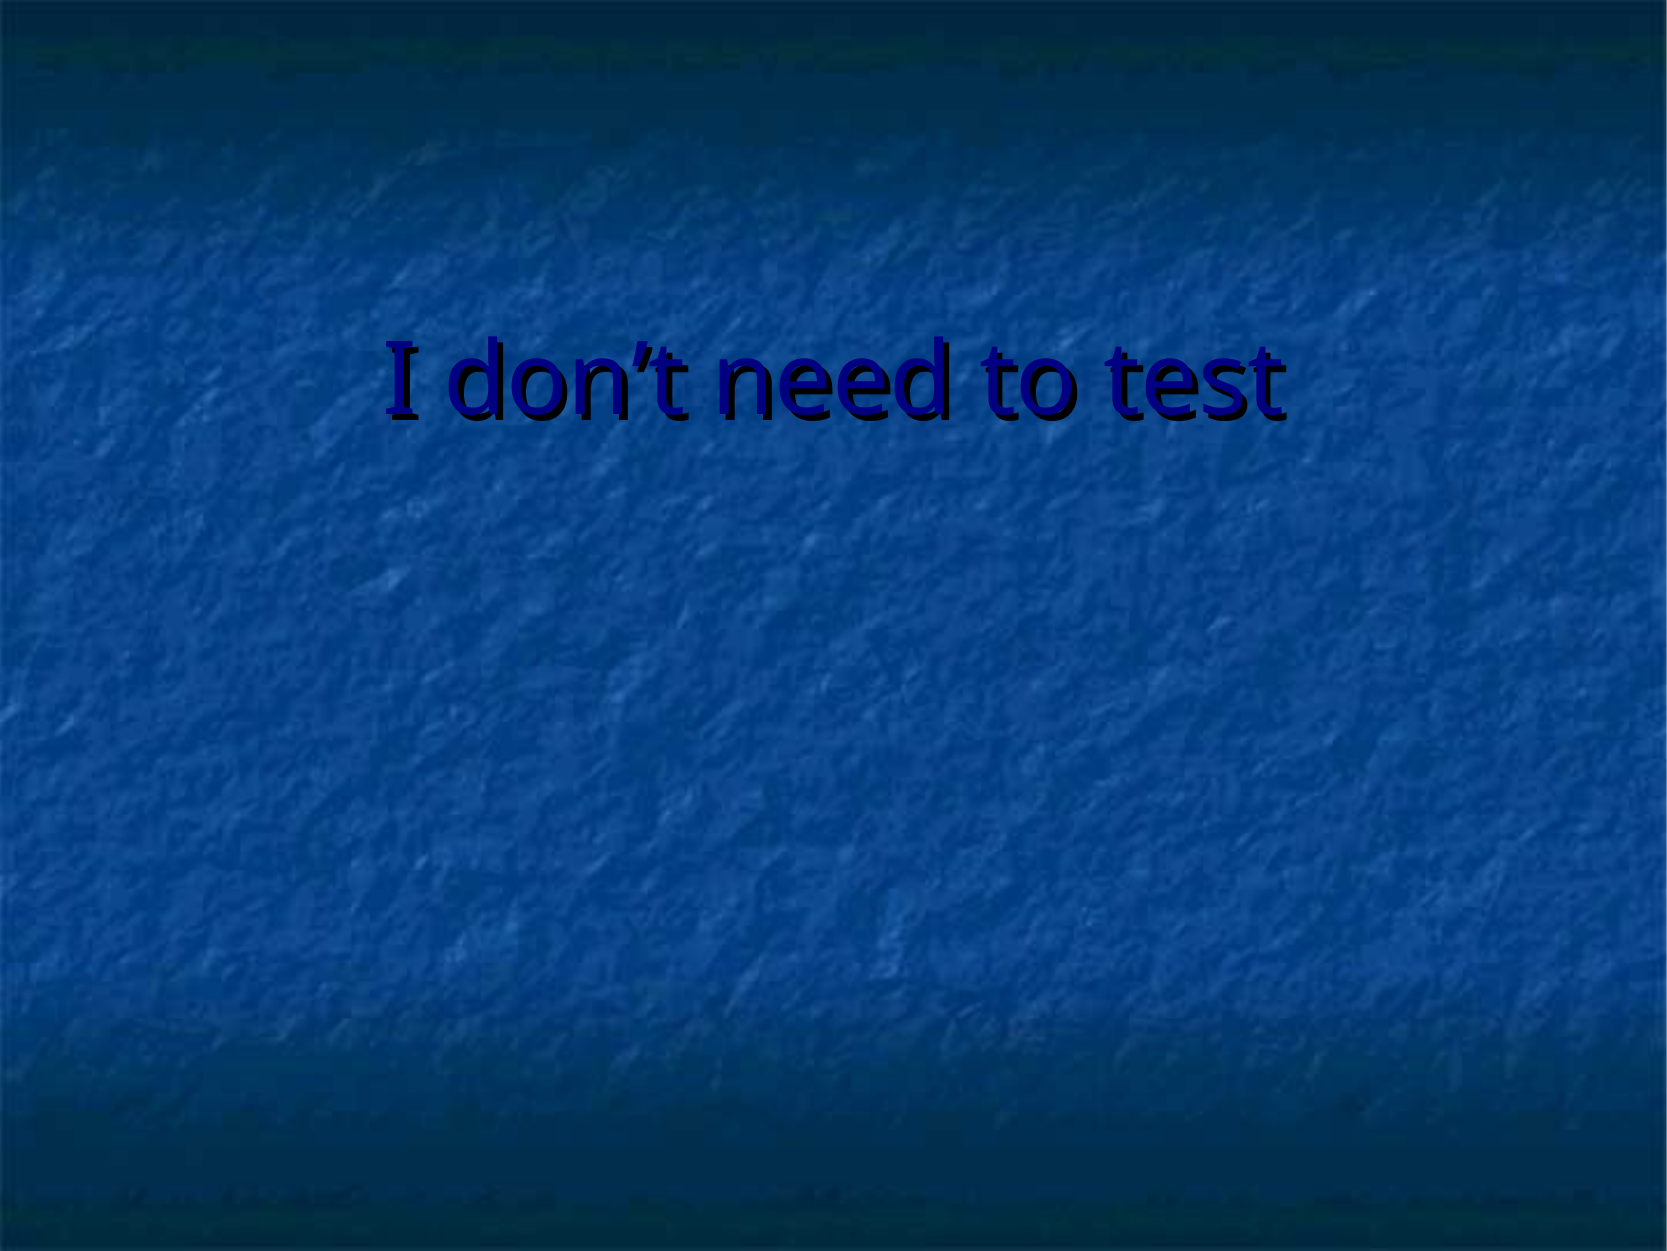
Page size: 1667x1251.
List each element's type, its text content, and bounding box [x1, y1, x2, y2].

title I don’t need to test [125, 305, 1542, 640]
picture [0, 0, 1667, 1251]
